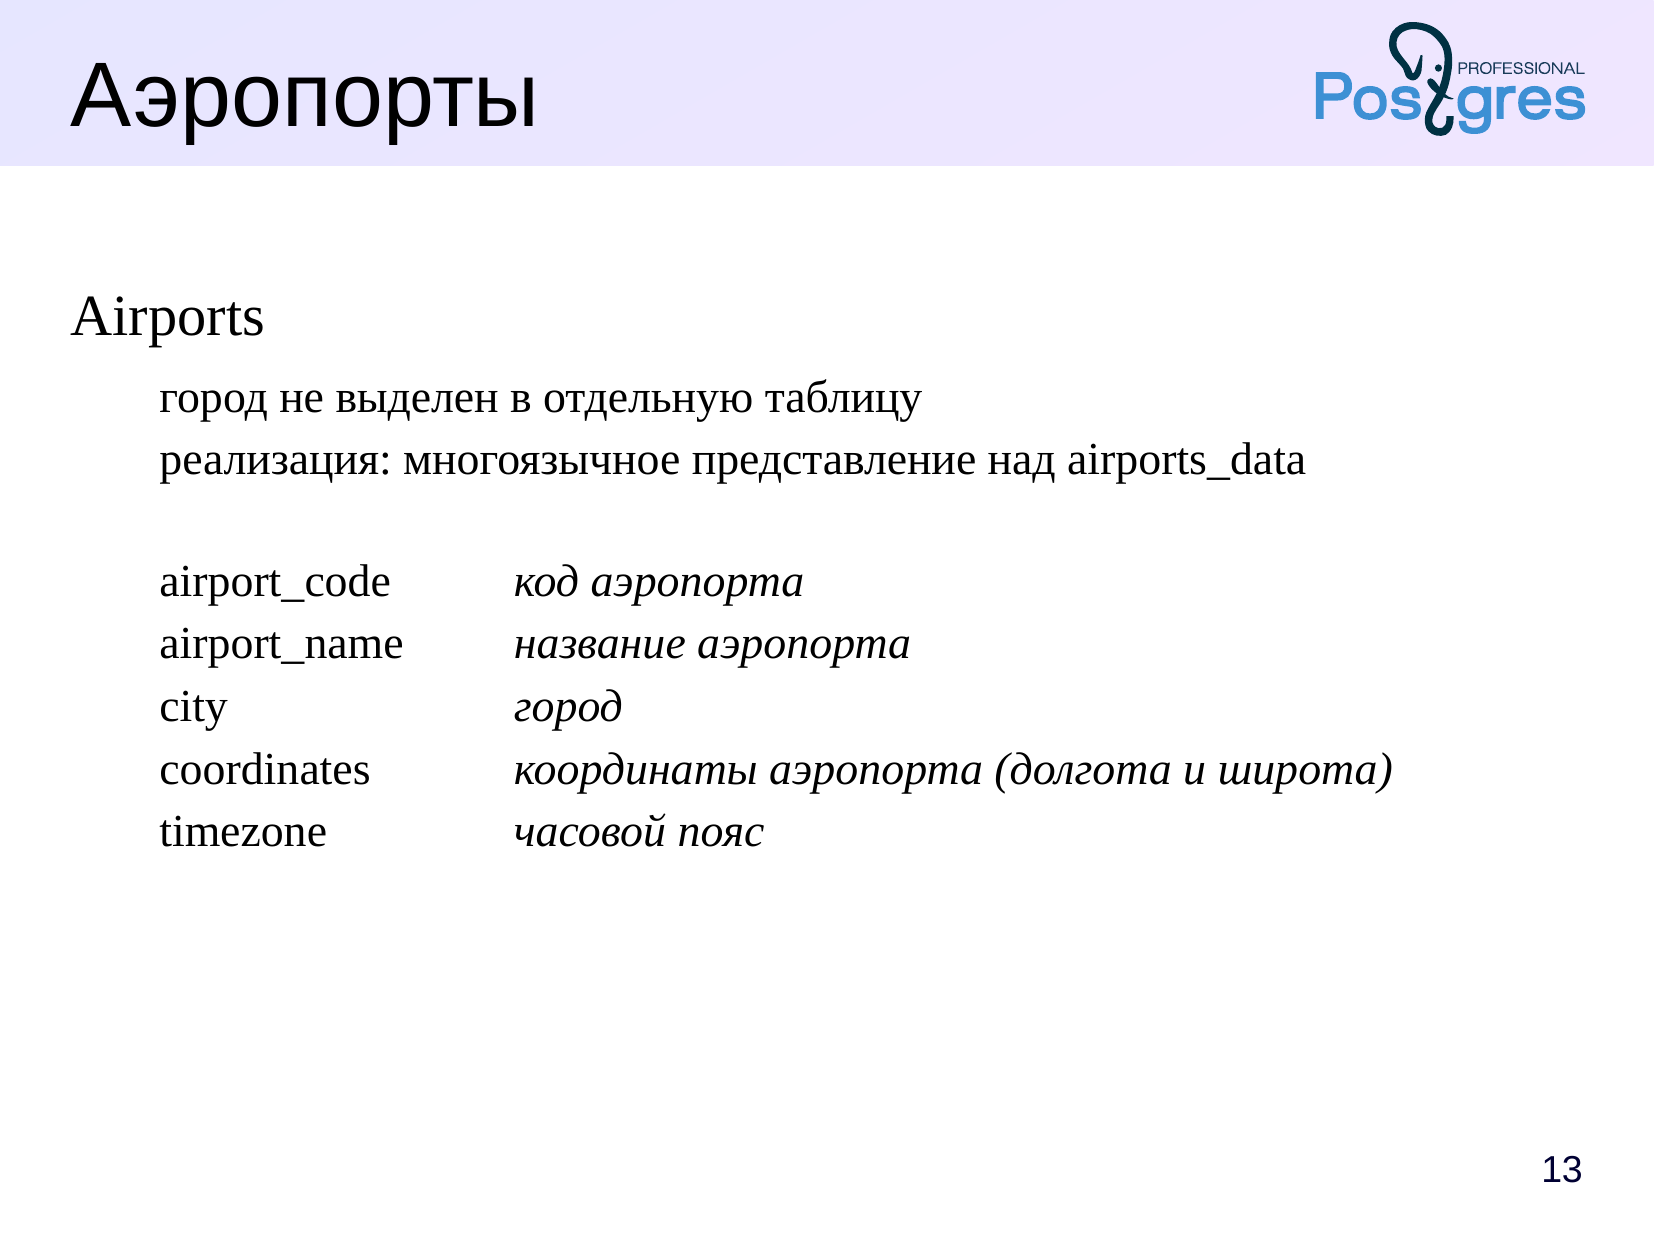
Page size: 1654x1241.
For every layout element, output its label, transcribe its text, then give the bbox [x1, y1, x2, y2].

list Airports город не выделен в отдельную таблицу реализация: многоязычное представление над airports_data airport_code код аэропорта airport_name название аэропорта city город coordinates координаты аэропорта (долгота и широта) timezone часовой пояс [70, 283, 1583, 1141]
title Аэропорты [70, 43, 1241, 147]
